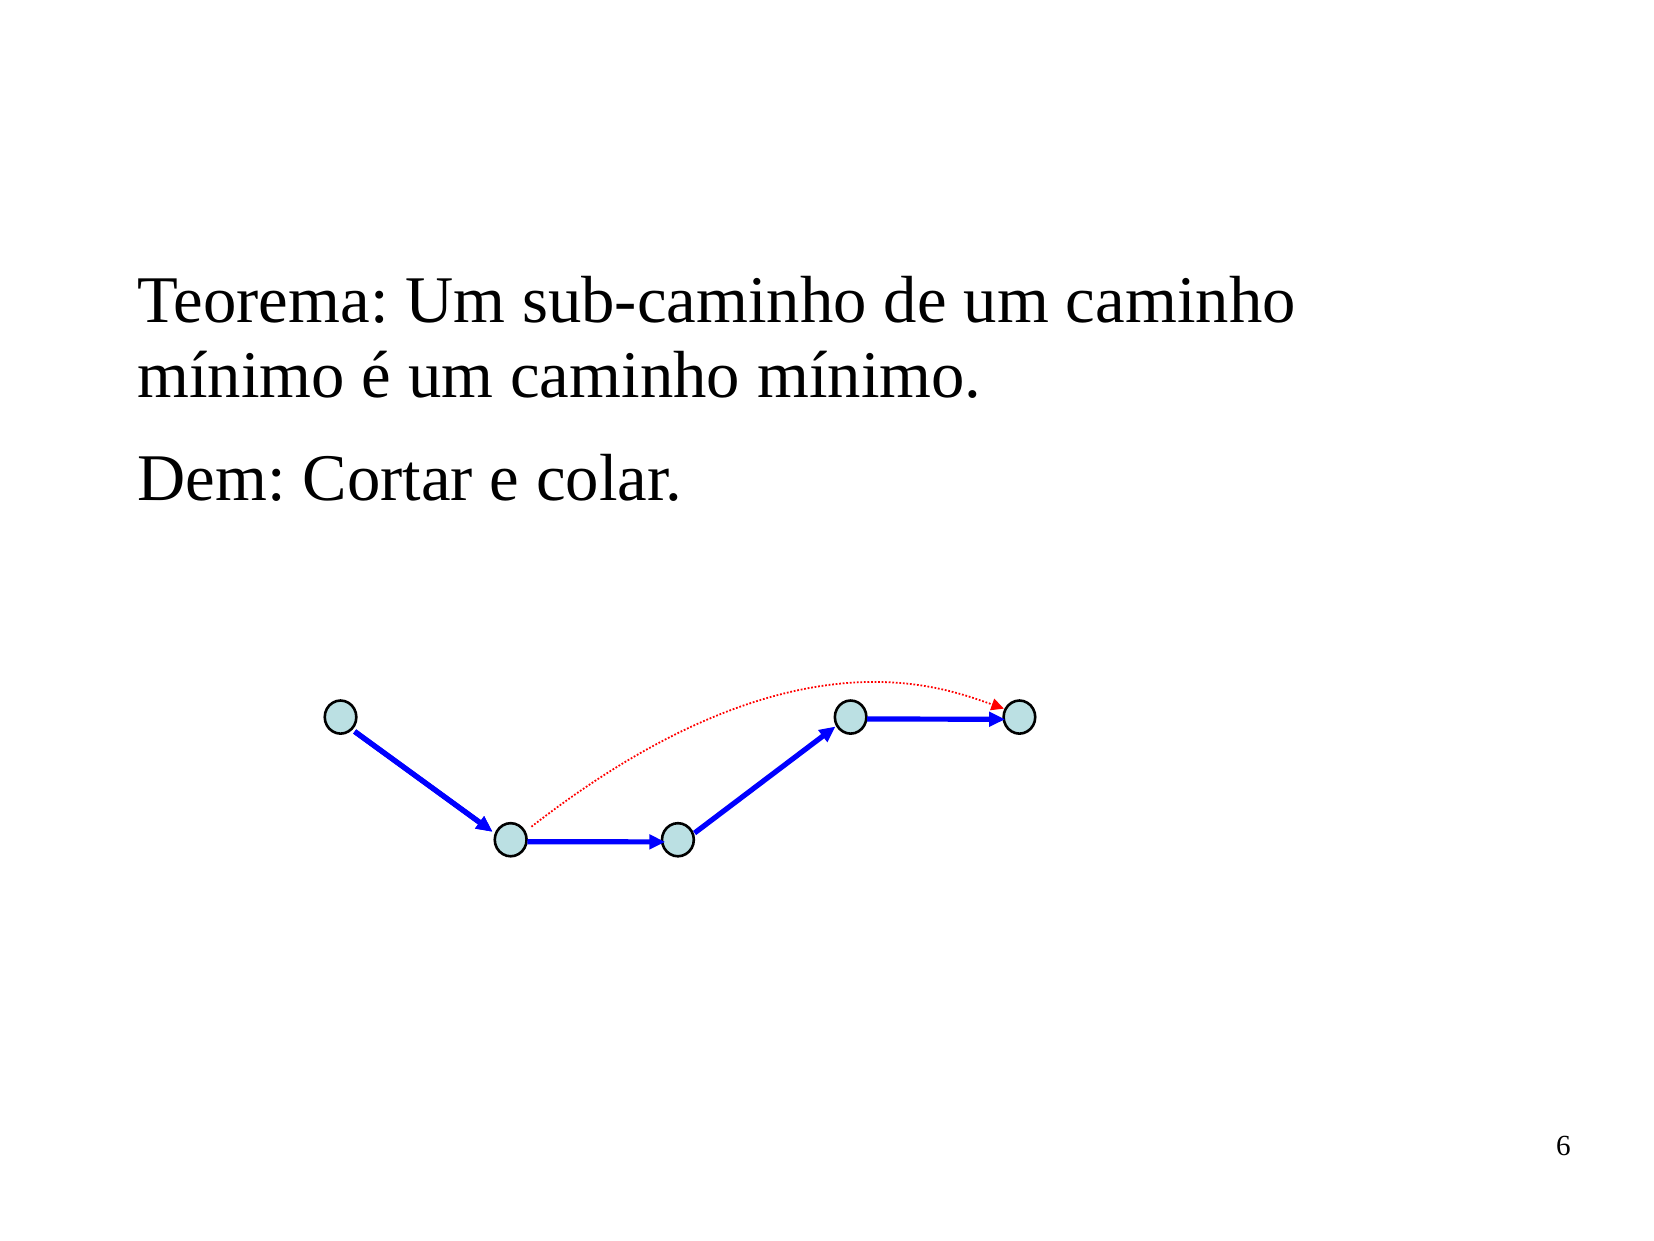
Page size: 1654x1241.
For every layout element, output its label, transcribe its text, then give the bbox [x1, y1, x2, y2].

text_box [834, 700, 867, 734]
text_box [662, 823, 694, 857]
text_box [494, 823, 527, 857]
list Teorema: Um sub-caminho de um caminho mínimo é um caminho mínimo. Dem: Cortar e colar. [137, 262, 1447, 940]
text_box [324, 700, 357, 734]
text_box [1003, 700, 1036, 734]
